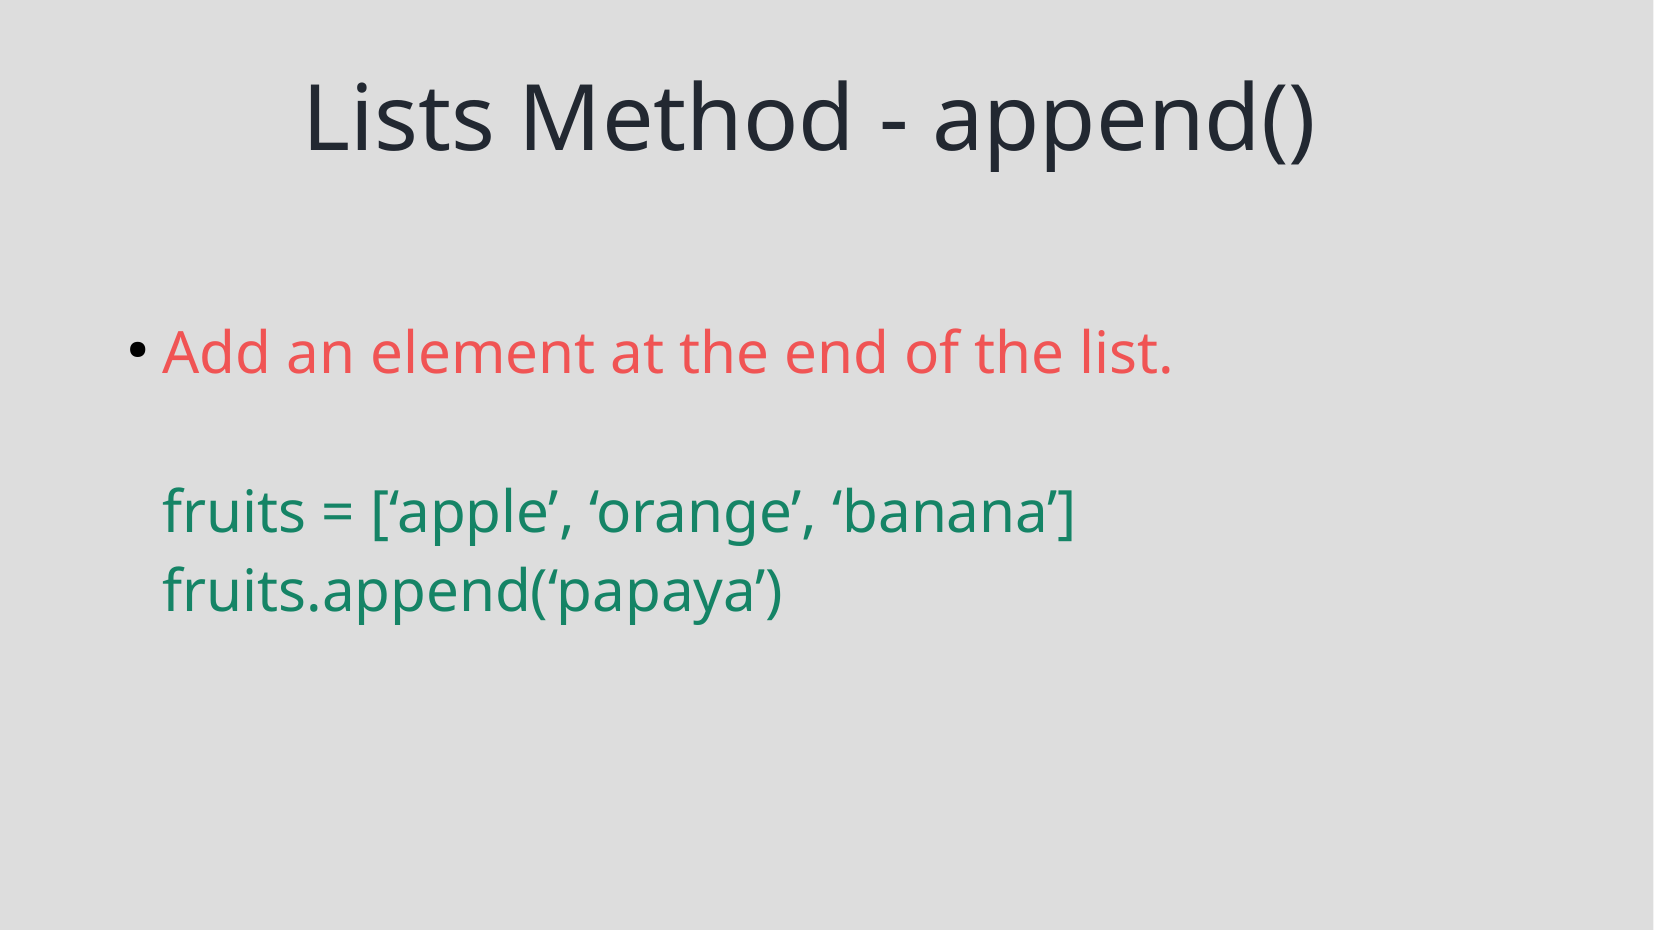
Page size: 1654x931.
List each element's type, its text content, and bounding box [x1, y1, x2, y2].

title Lists Method - append() [82, 37, 1538, 193]
text_box Add an element at the end of the list. fruits = [‘apple’, ‘orange’, ‘banana’] fruits.append(‘papaya’) [112, 225, 1613, 816]
